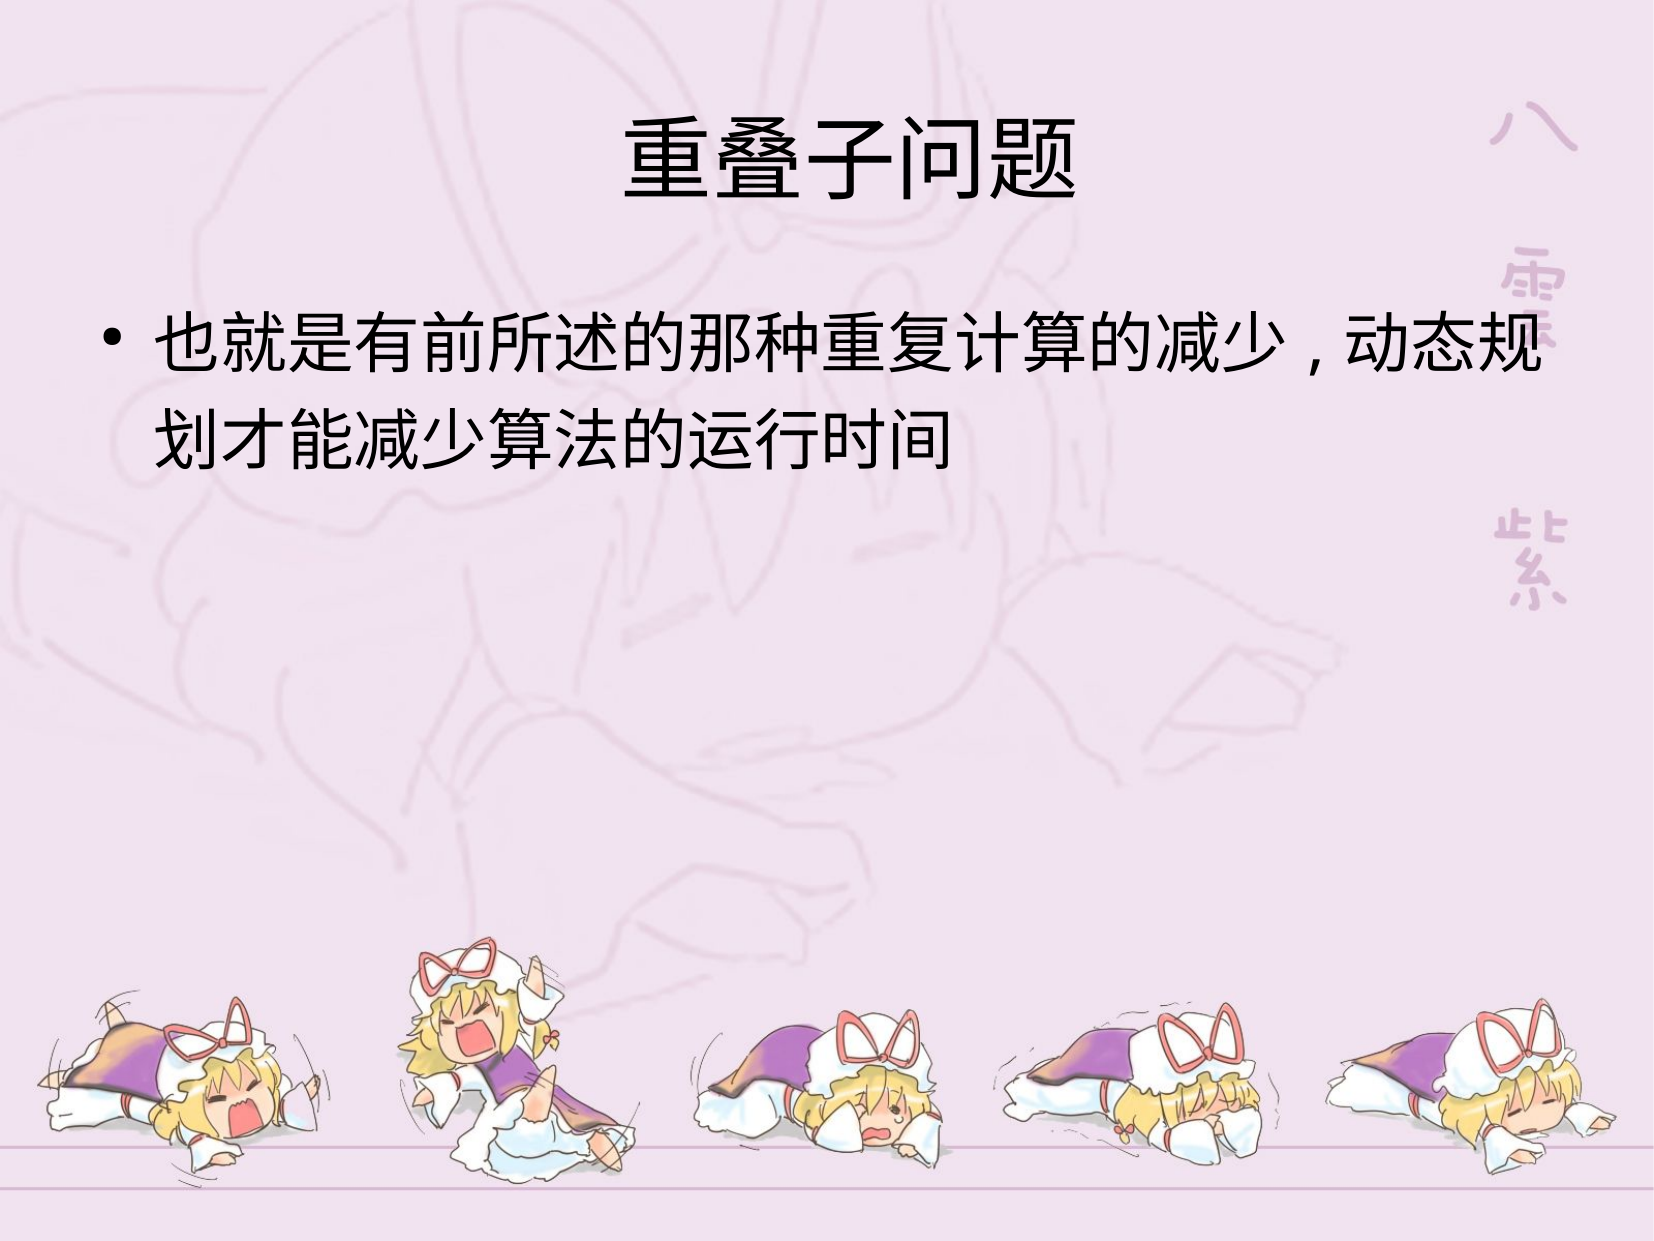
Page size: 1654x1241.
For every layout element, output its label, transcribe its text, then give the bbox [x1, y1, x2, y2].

picture [0, 0, 1654, 1241]
list 也就是有前所述的那种重复计算的减少,动态规划才能减少算法的运行时间 [82, 290, 1571, 1109]
title 重叠子问题 [82, 49, 1571, 257]
